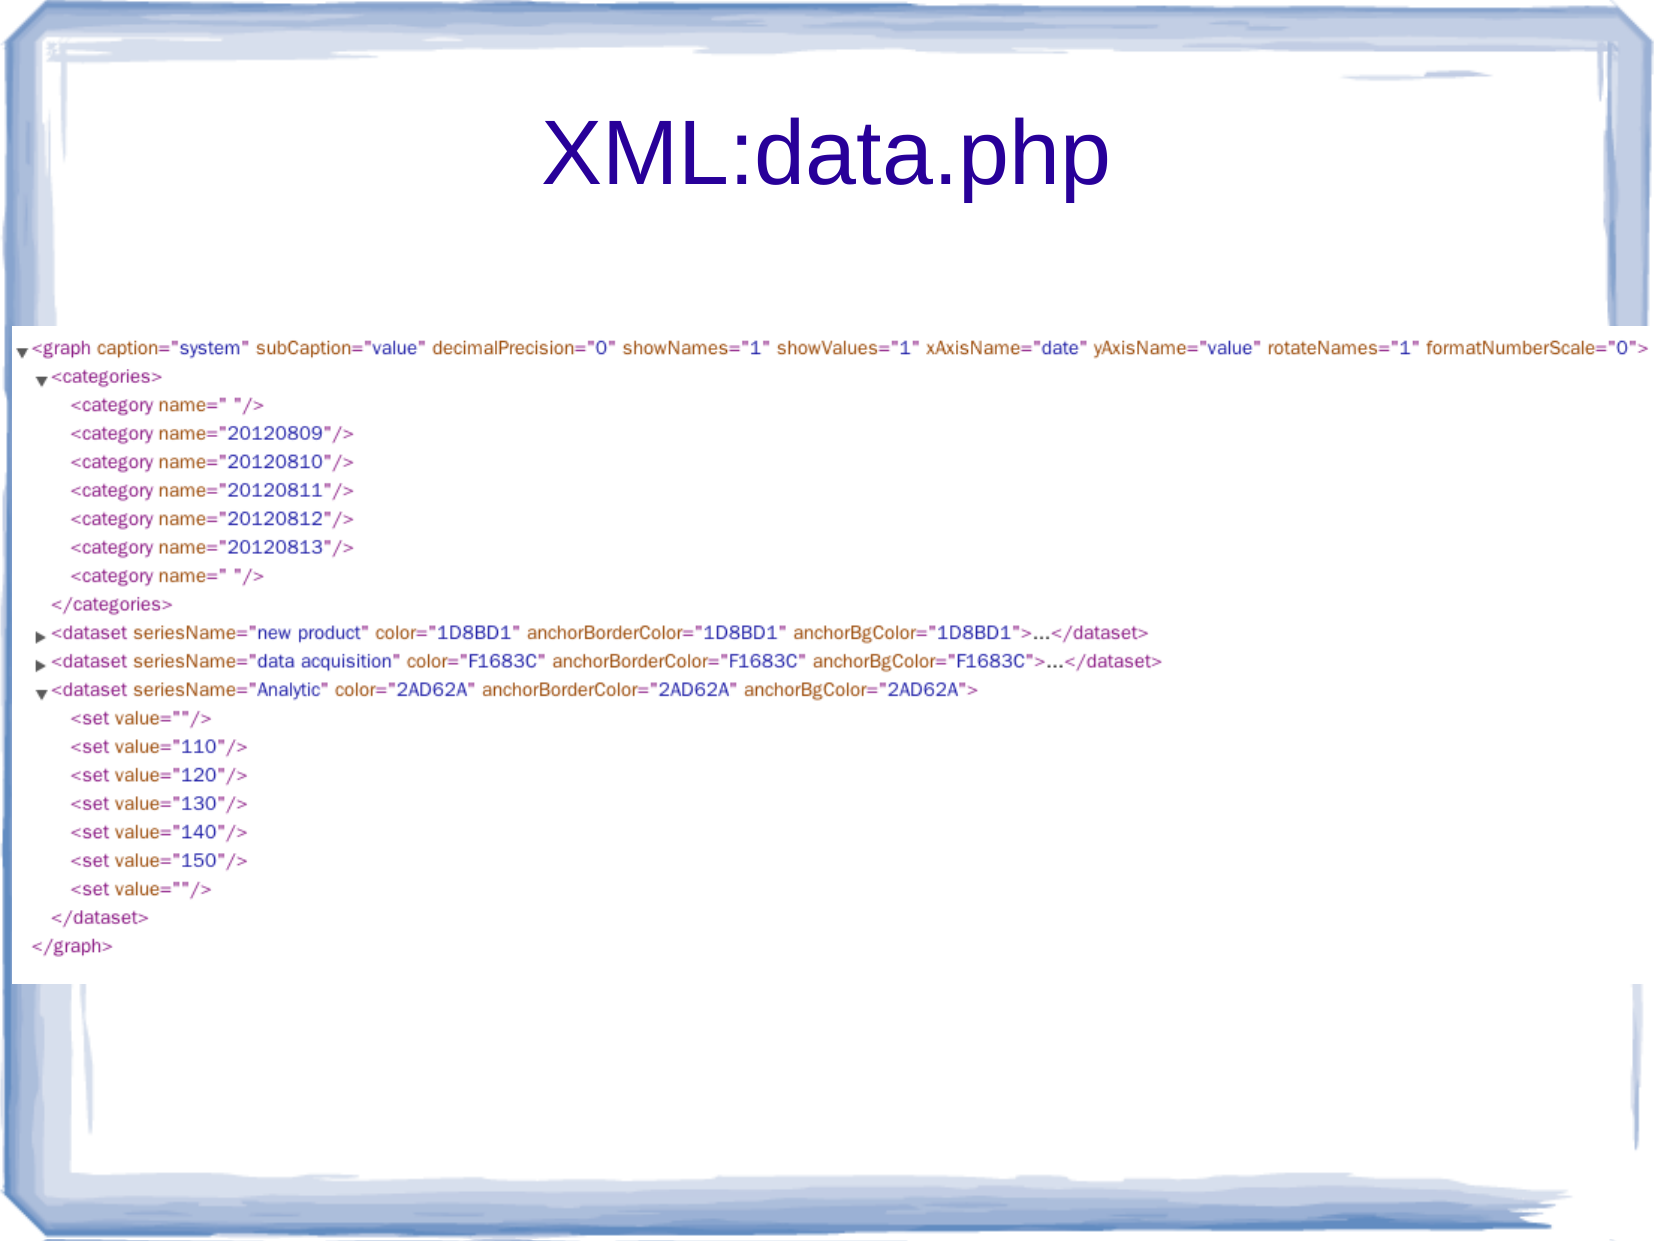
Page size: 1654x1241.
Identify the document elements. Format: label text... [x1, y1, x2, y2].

picture [0, 0, 1654, 1241]
title XML:data.php [82, 49, 1571, 257]
